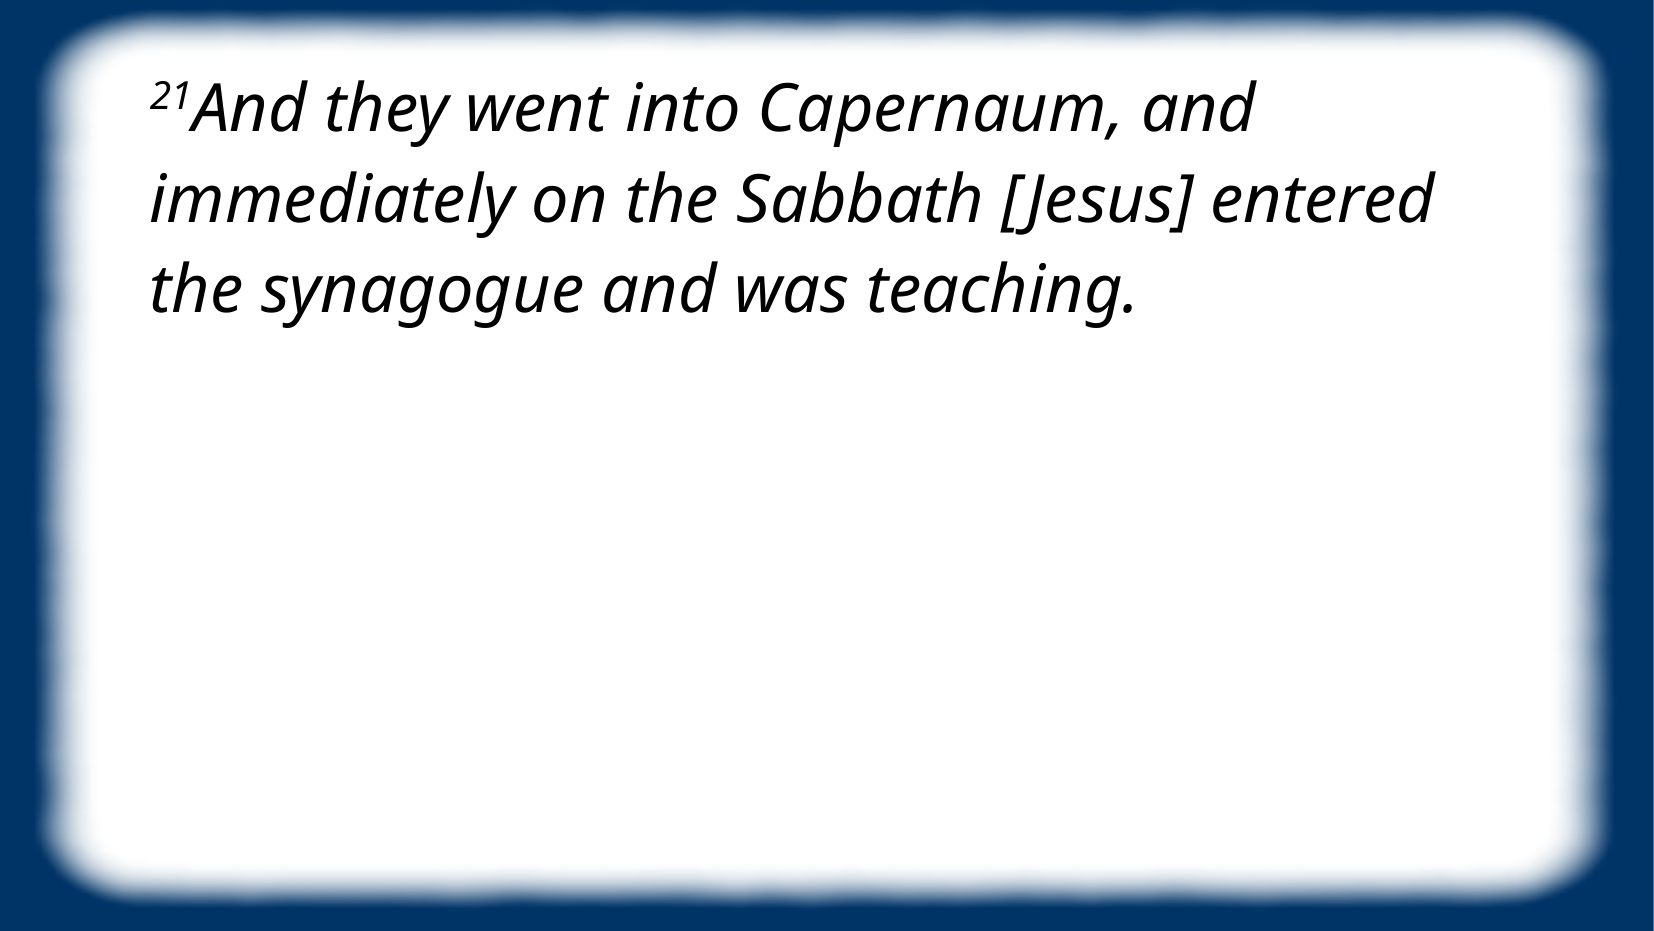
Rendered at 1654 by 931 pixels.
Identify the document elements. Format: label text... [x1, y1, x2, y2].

text_box 21And they went into Capernaum, and immediately on the Sabbath [Jesus] entered the synagogue and was teaching. [135, 52, 1561, 361]
picture [0, 0, 1654, 931]
